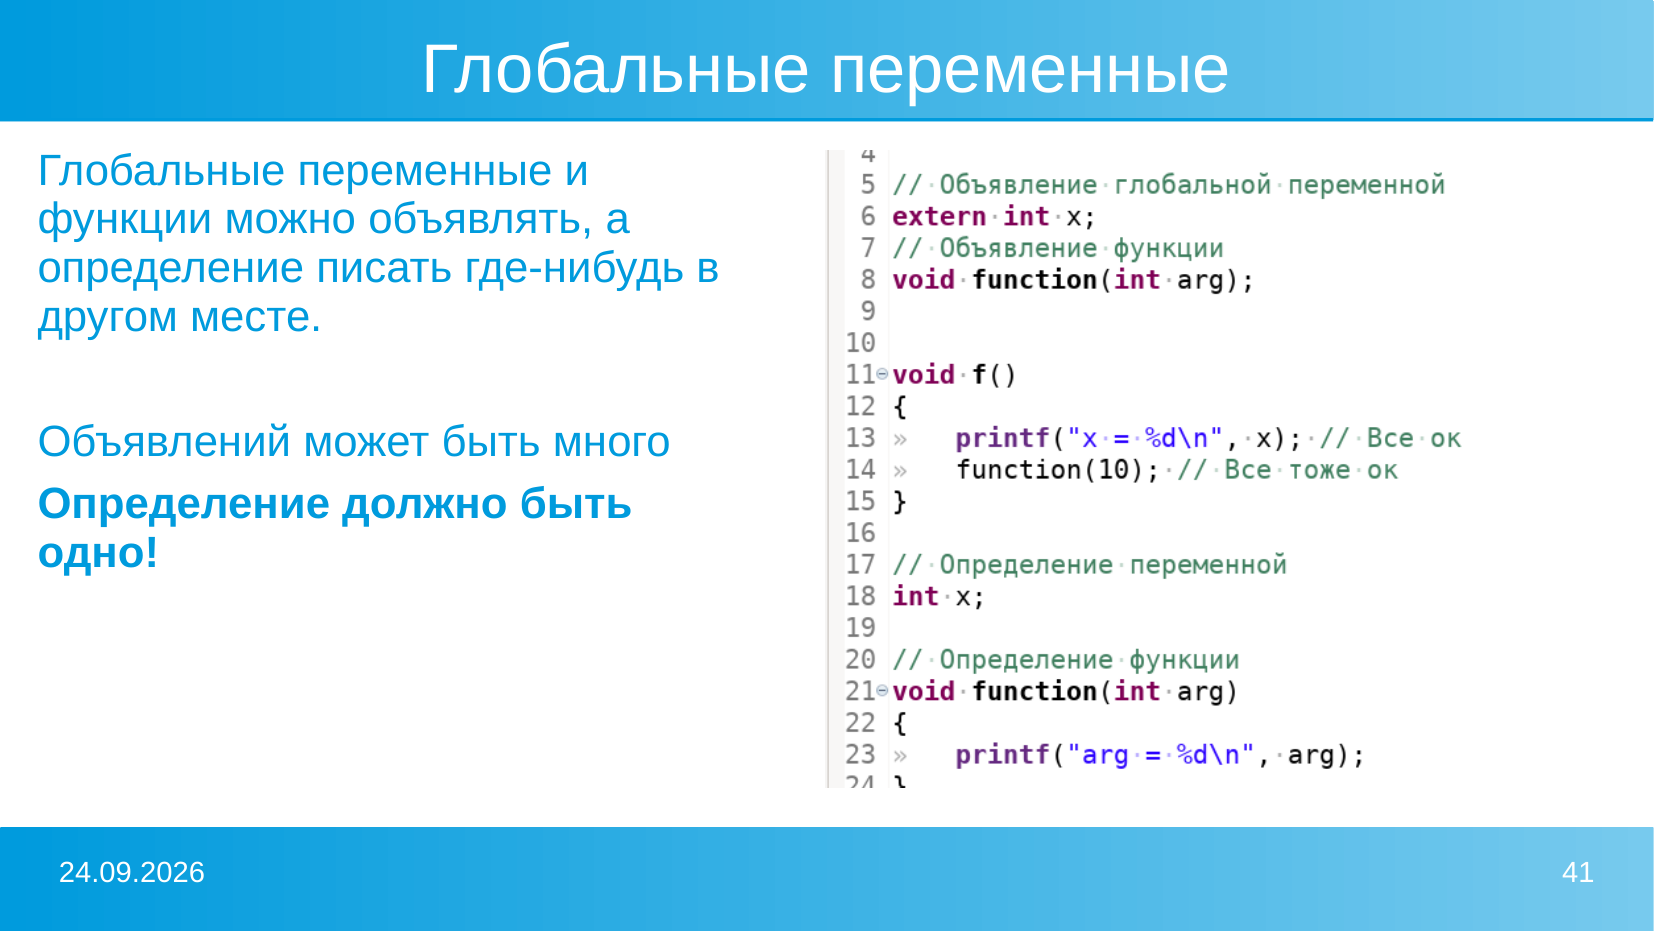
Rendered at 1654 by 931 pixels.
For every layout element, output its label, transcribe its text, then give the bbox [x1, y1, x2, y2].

picture [825, 150, 1591, 788]
list Глобальные переменные и функции можно объявлять, а определение писать где-нибудь в другом месте. Объявлений может быть много Определение должно быть одно! [37, 145, 751, 451]
title Глобальные переменные [59, 29, 1595, 108]
